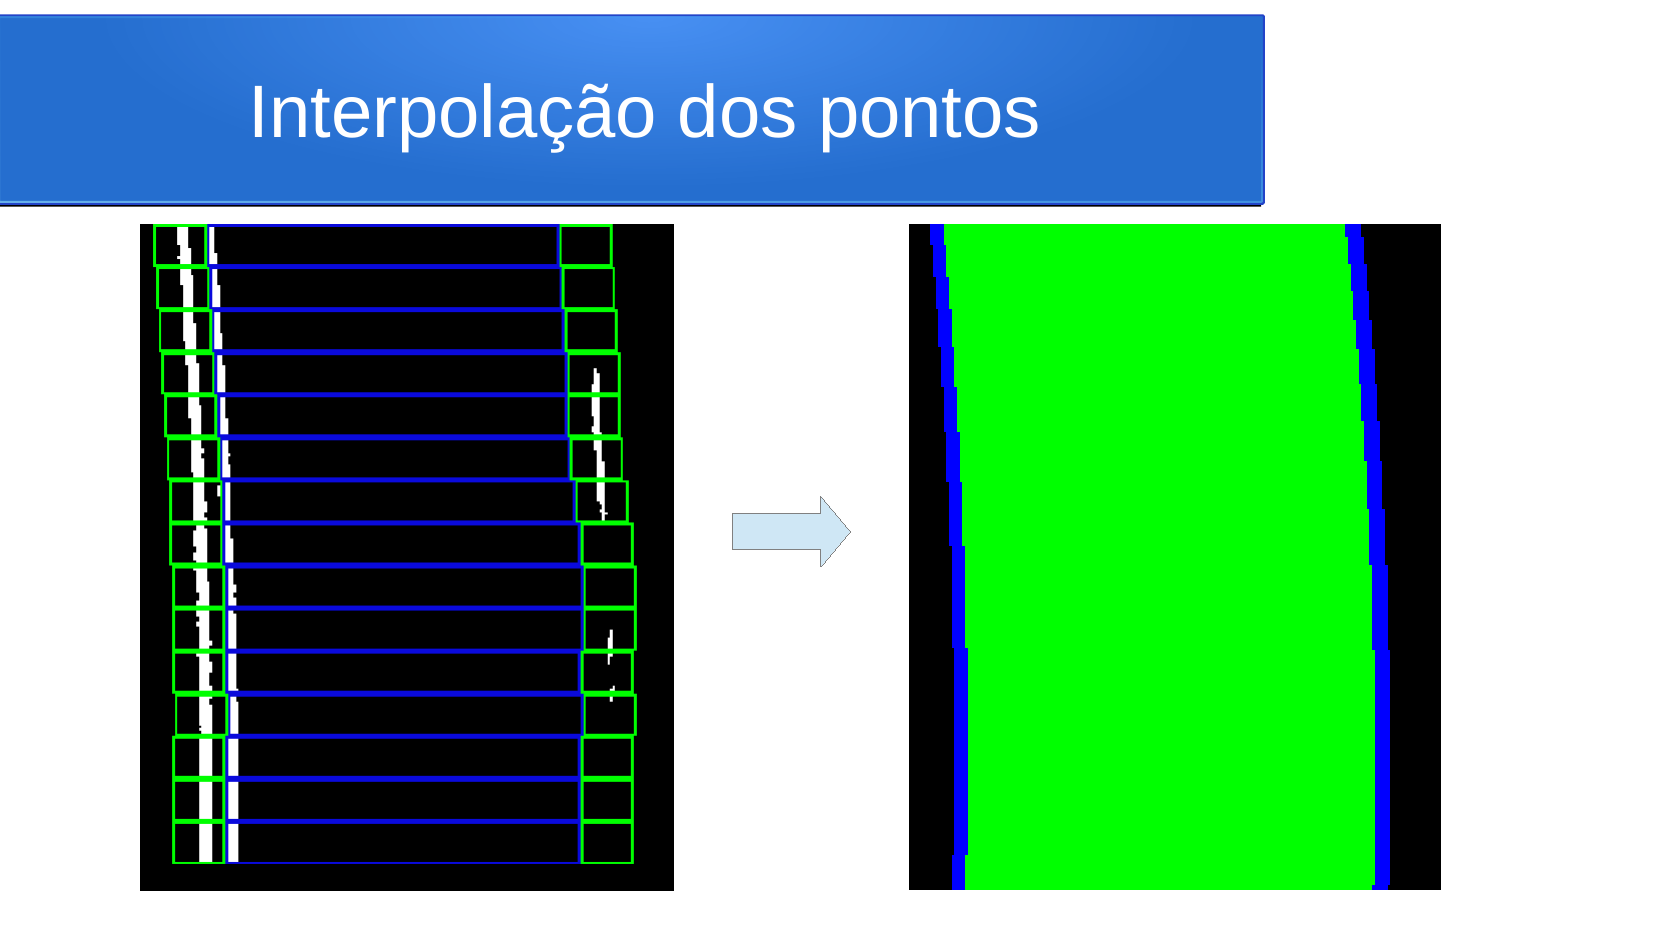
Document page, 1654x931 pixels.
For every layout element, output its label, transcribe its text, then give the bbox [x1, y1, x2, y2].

picture [140, 224, 674, 891]
picture [909, 224, 1441, 890]
text_box [732, 496, 851, 567]
title Interpolação dos pontos [82, 35, 1235, 189]
